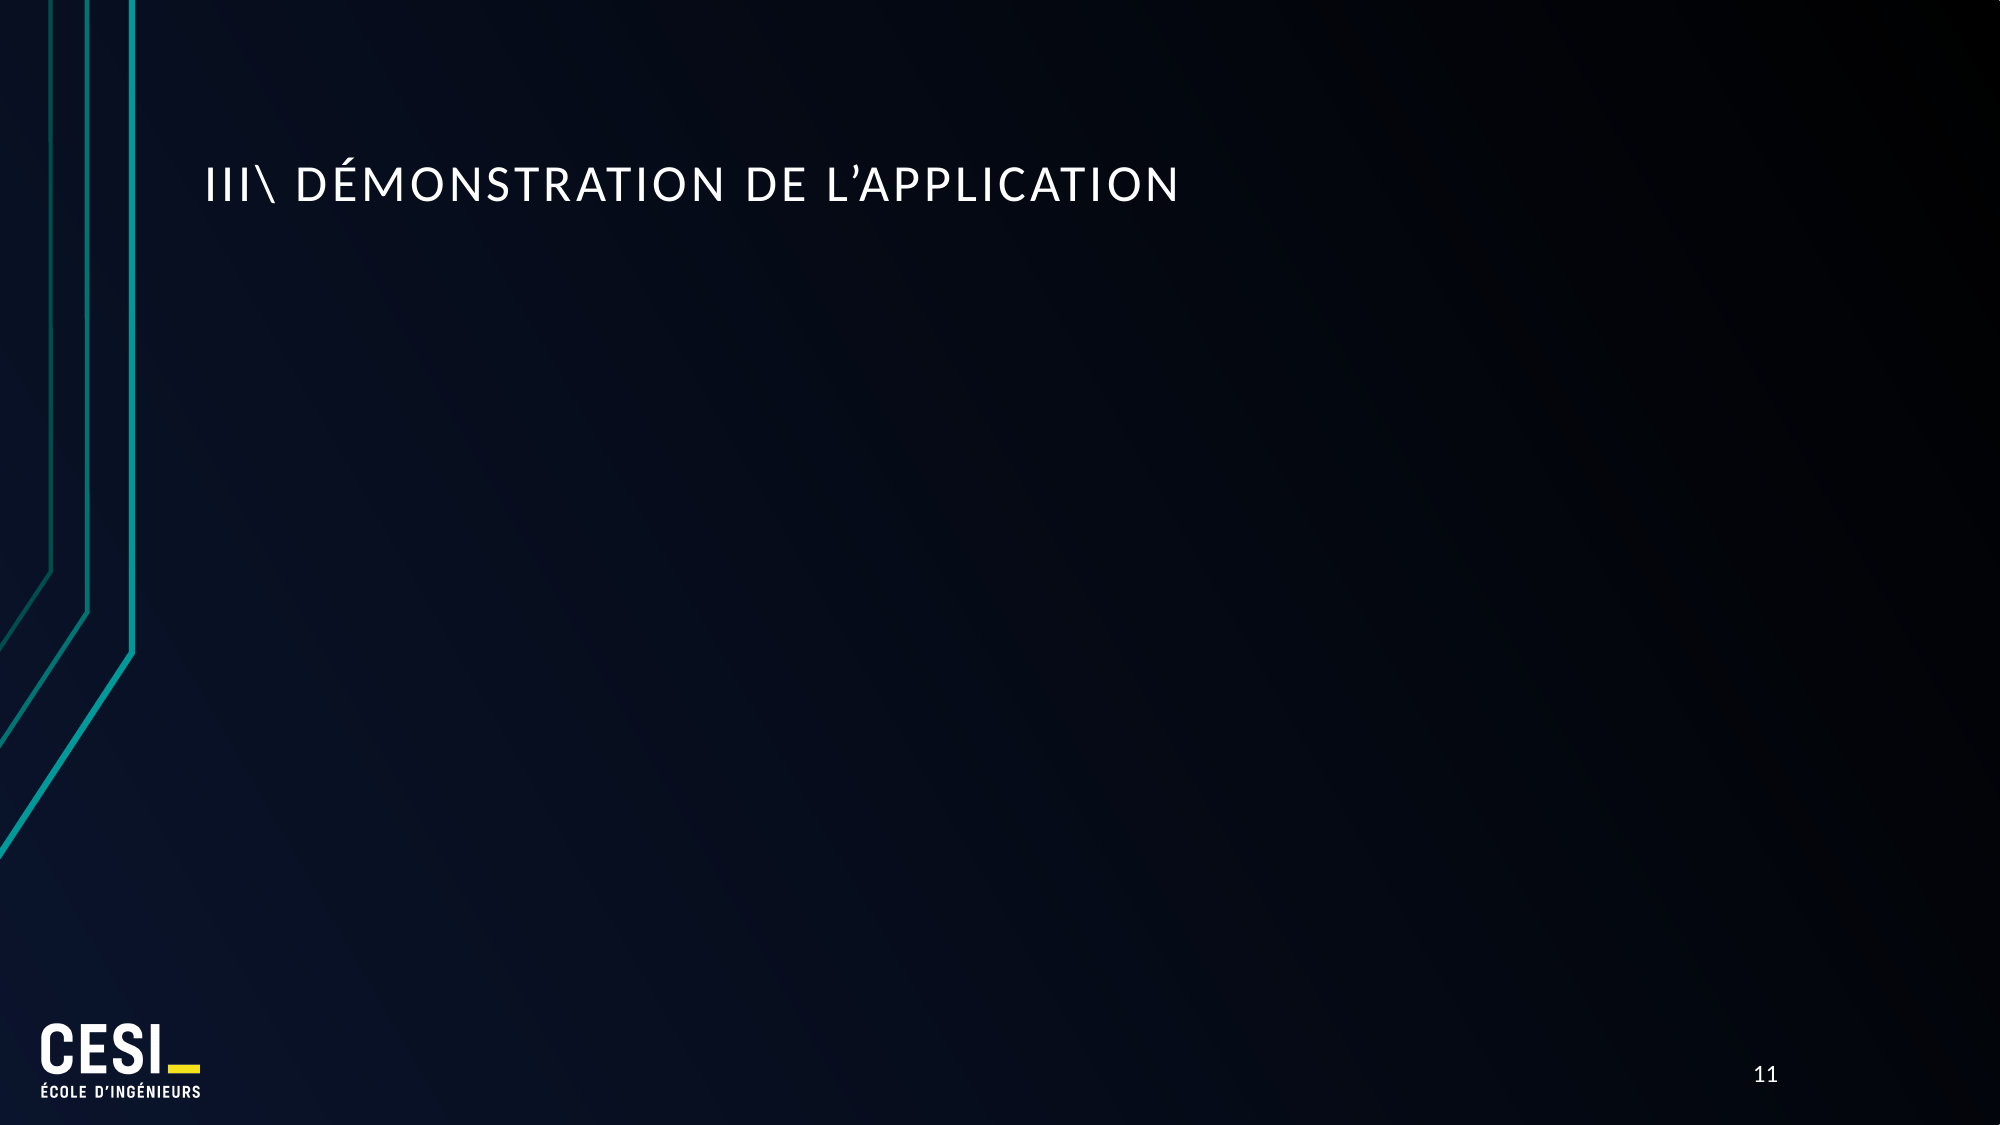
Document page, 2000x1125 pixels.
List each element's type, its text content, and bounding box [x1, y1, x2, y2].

picture [0, 940, 241, 1125]
text_box ‹N°› [1732, 1042, 1900, 1103]
title III\ DÉMONSTRATION DE L’APPLICATION [184, 118, 1233, 223]
